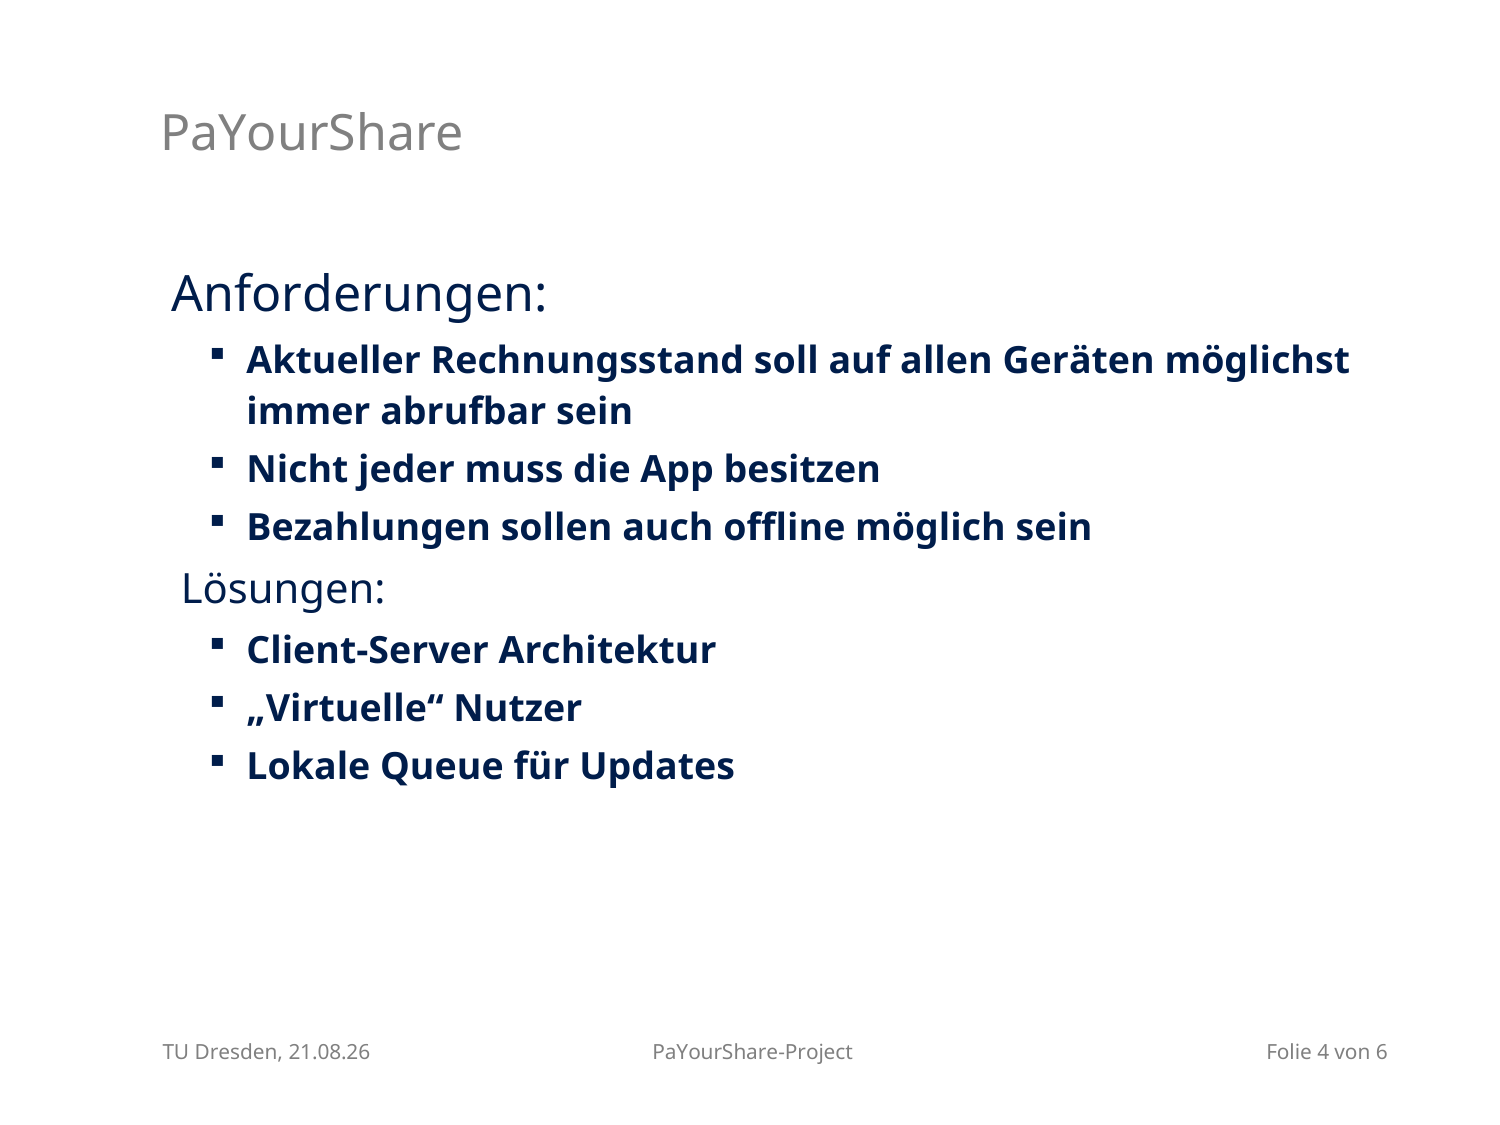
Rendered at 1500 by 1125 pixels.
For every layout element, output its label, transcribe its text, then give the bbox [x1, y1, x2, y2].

title PaYourShare [160, 93, 1392, 170]
list Anforderungen: Aktueller Rechnungsstand soll auf allen Geräten möglichst immer abrufbar sein Nicht jeder muss die App besitzen Bezahlungen sollen auch offline möglich sein Lösungen: Client-Server Architektur „Virtuelle“ Nutzer Lokale Queue für Updates [59, 249, 1388, 826]
